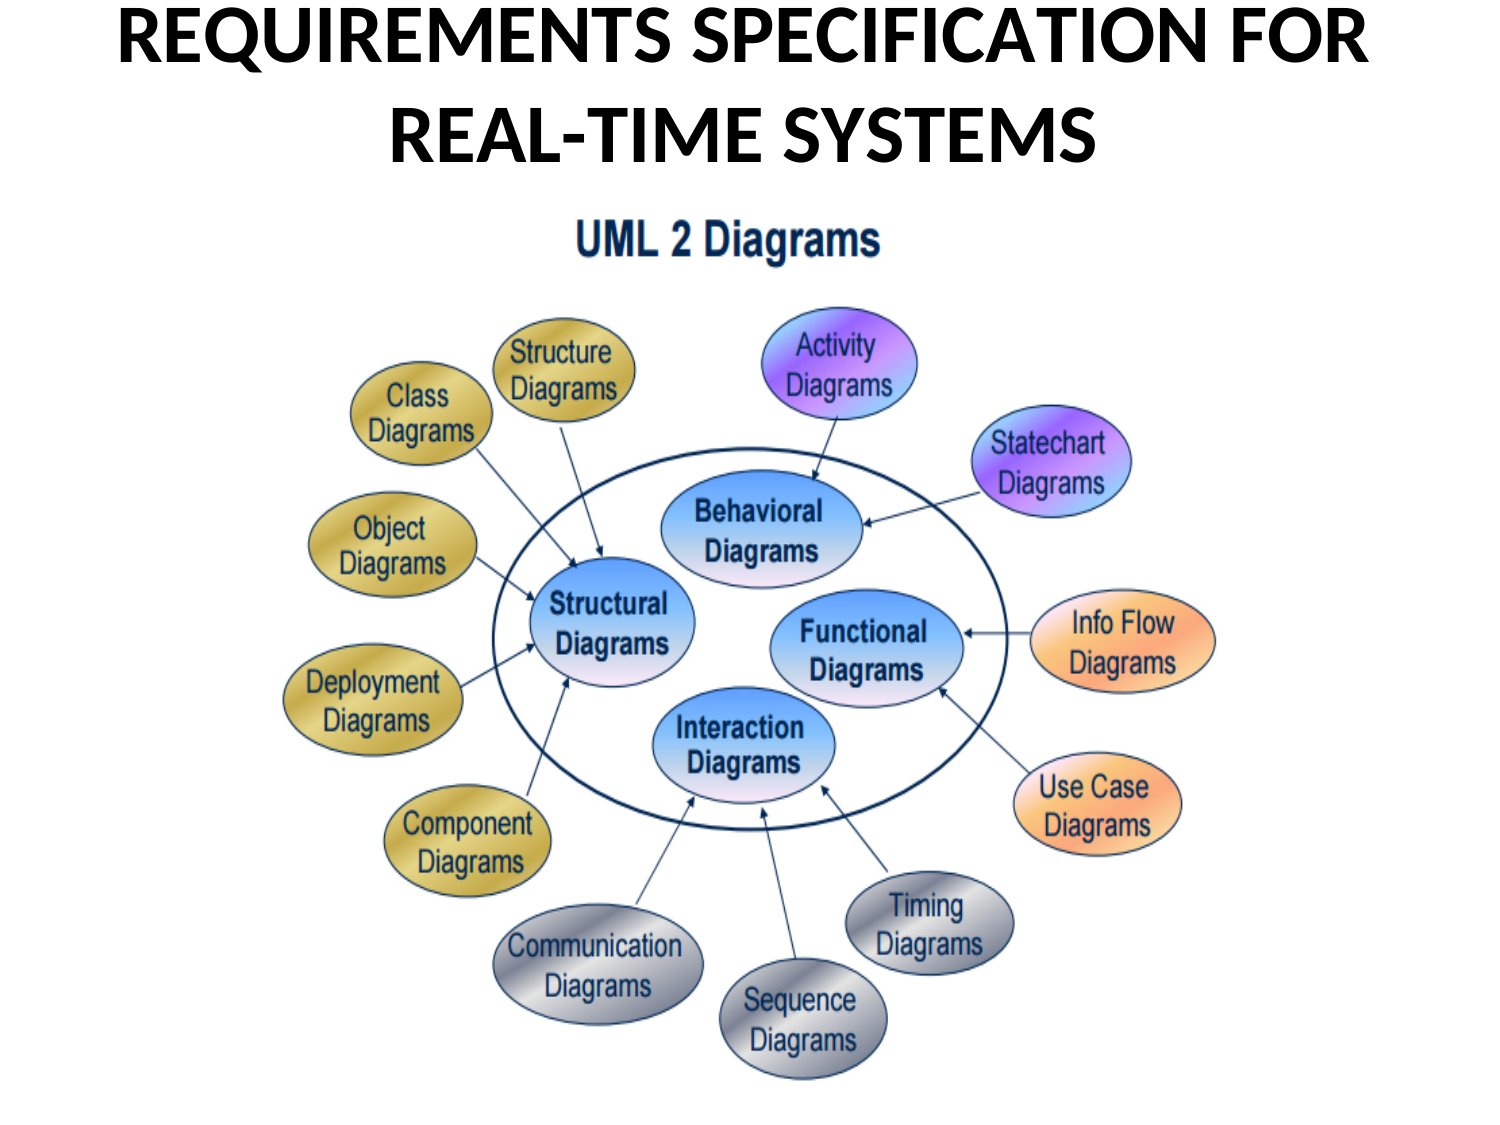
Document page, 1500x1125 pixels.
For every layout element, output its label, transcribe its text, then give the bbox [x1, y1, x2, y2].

title REQUIREMENTS SPECIFICATION FOR REAL-TIME SYSTEMS [0, 21, 1488, 238]
picture [249, 199, 1223, 1101]
